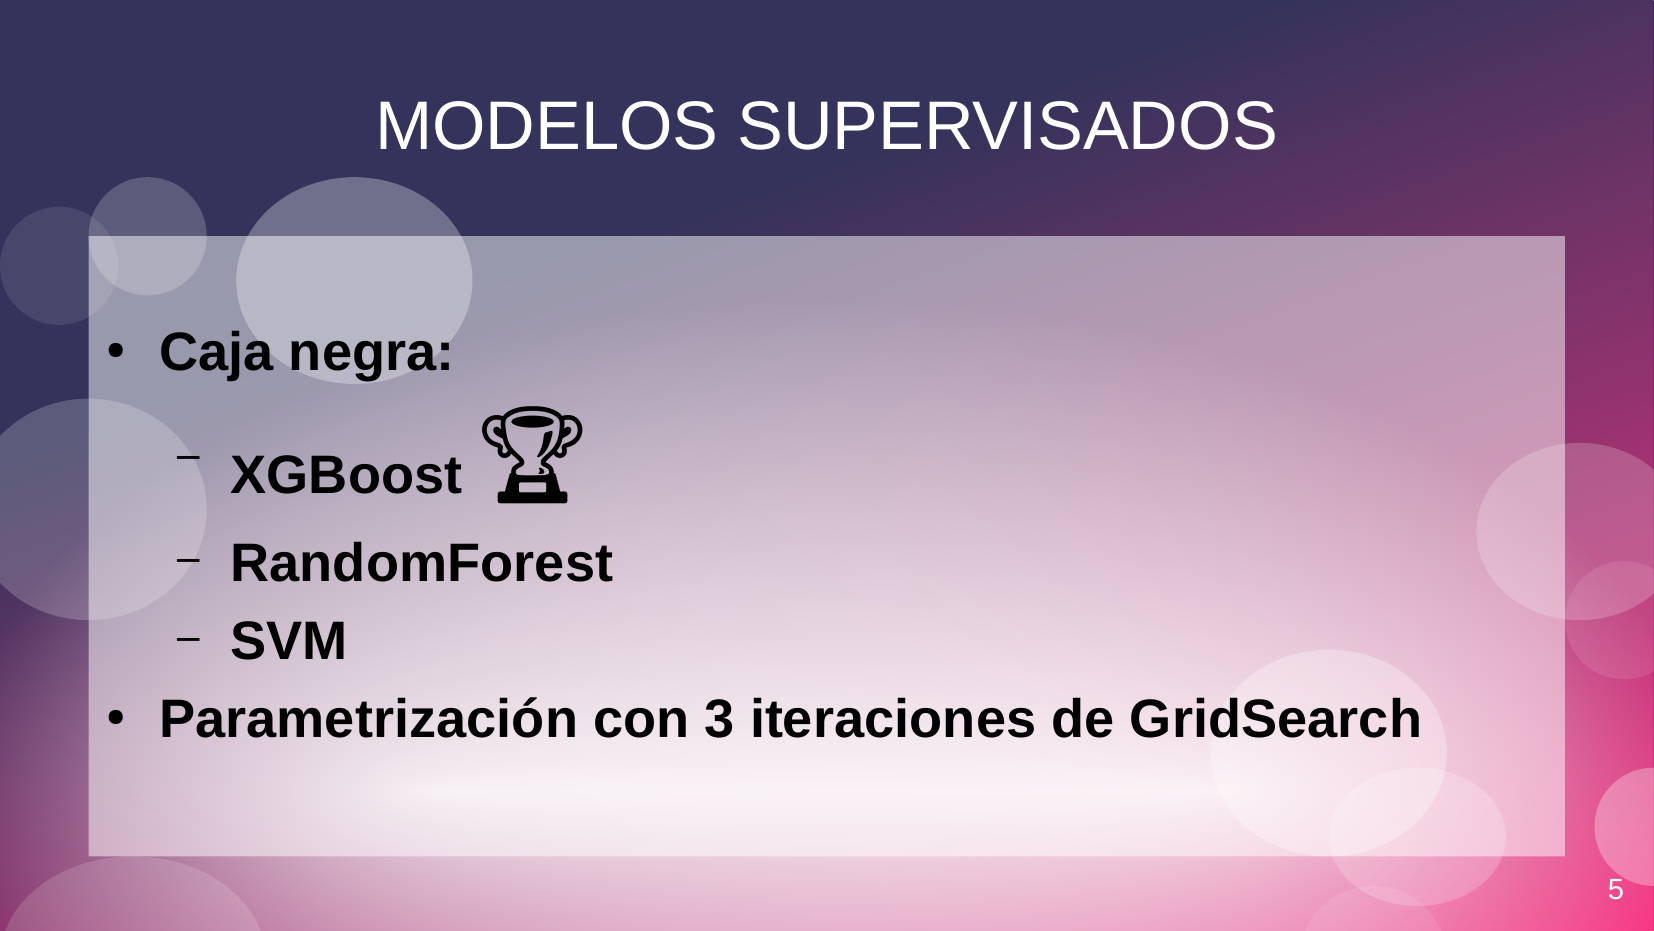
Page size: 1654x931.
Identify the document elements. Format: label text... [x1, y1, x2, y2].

list Caja negra: XGBoost 🏆 RandomForest SVM Parametrización con 3 iteraciones de GridSearch [88, 236, 1565, 857]
title MODELOS SUPERVISADOS [88, 44, 1565, 207]
